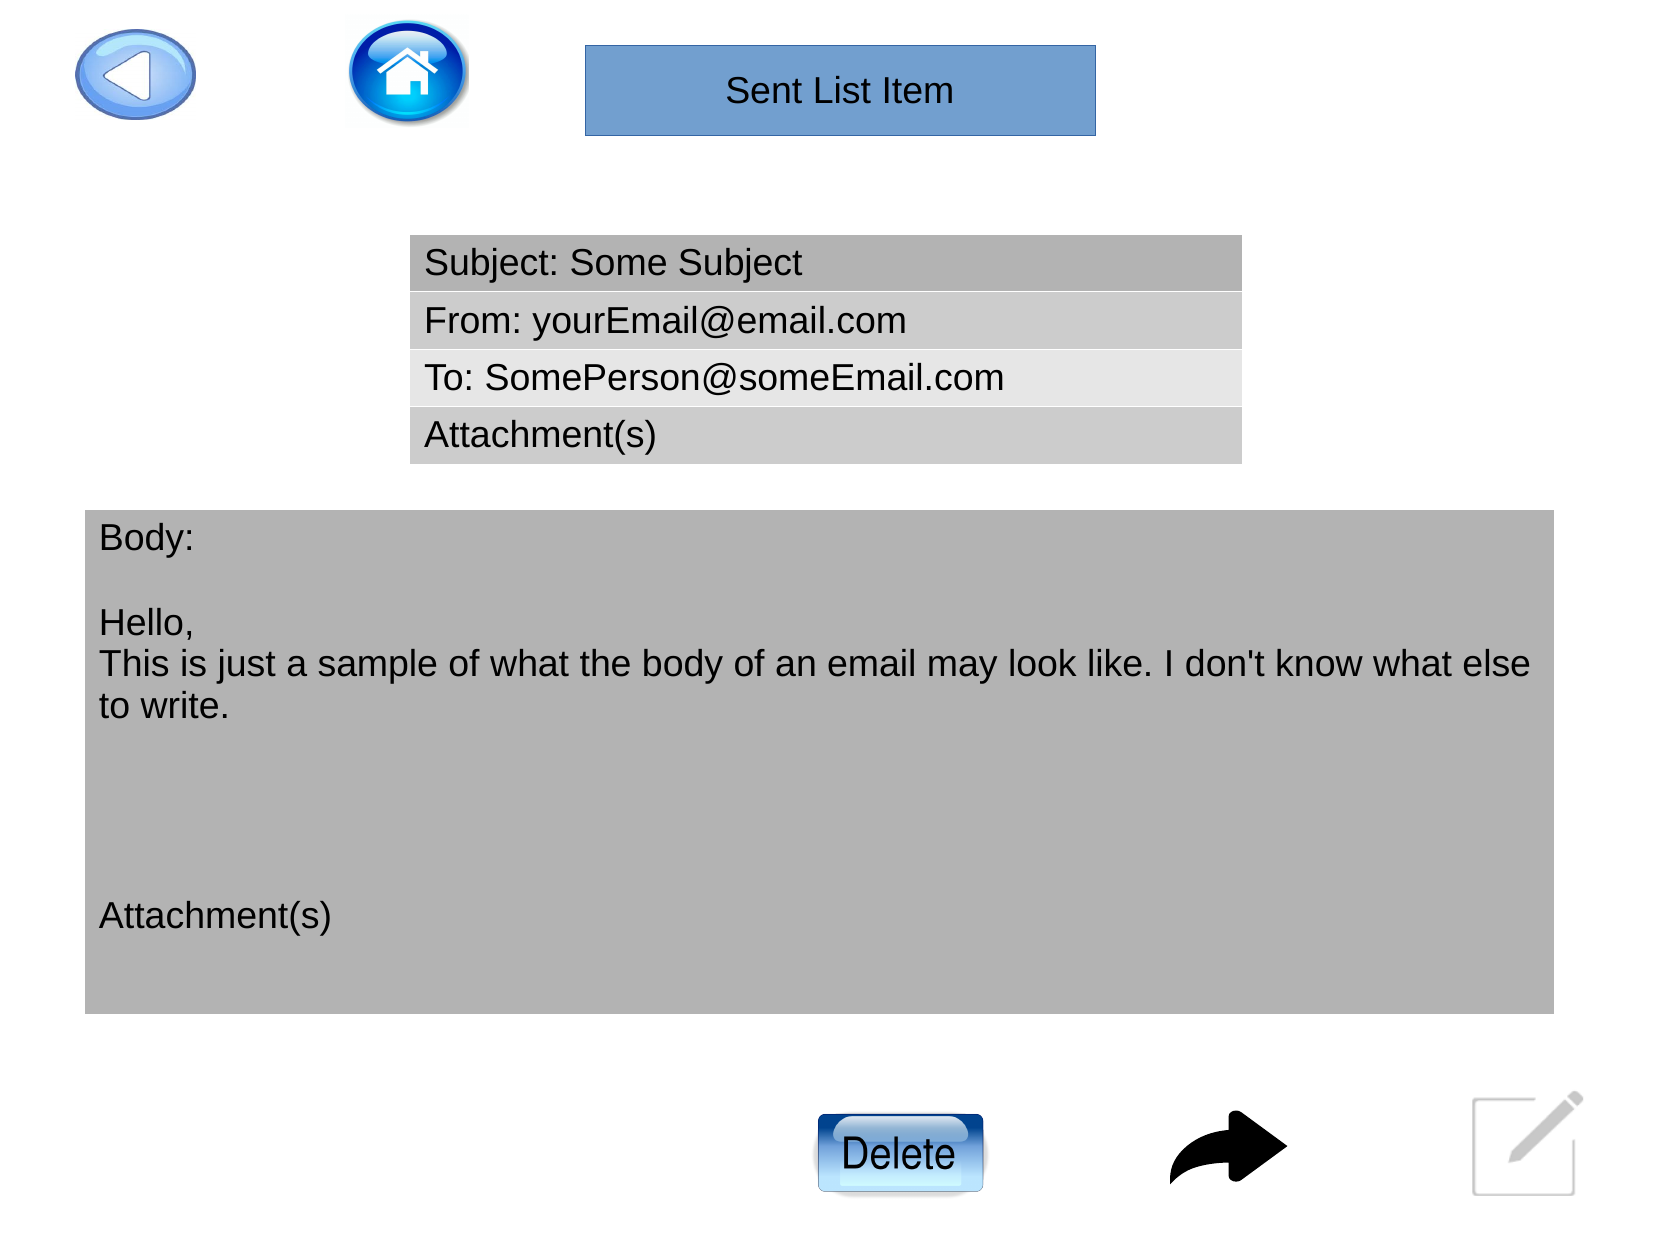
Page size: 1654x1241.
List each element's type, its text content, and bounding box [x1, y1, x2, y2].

table_cell Attachment(s) [410, 407, 1242, 464]
picture [345, 14, 469, 128]
text_box Sent List Item [585, 45, 1096, 136]
table_header Body: Hello, This is just a sample of what the body of an email may look like. I don't know what else to write. Attachment(s) [85, 510, 1554, 1014]
table_cell To: SomePerson@someEmail.com [410, 350, 1242, 406]
picture [75, 29, 196, 121]
table_header Subject: Some Subject [410, 235, 1242, 291]
table_cell From: yourEmail@email.com [410, 292, 1242, 349]
picture [1425, 1080, 1636, 1201]
picture [1170, 1094, 1288, 1201]
picture [810, 1109, 991, 1201]
